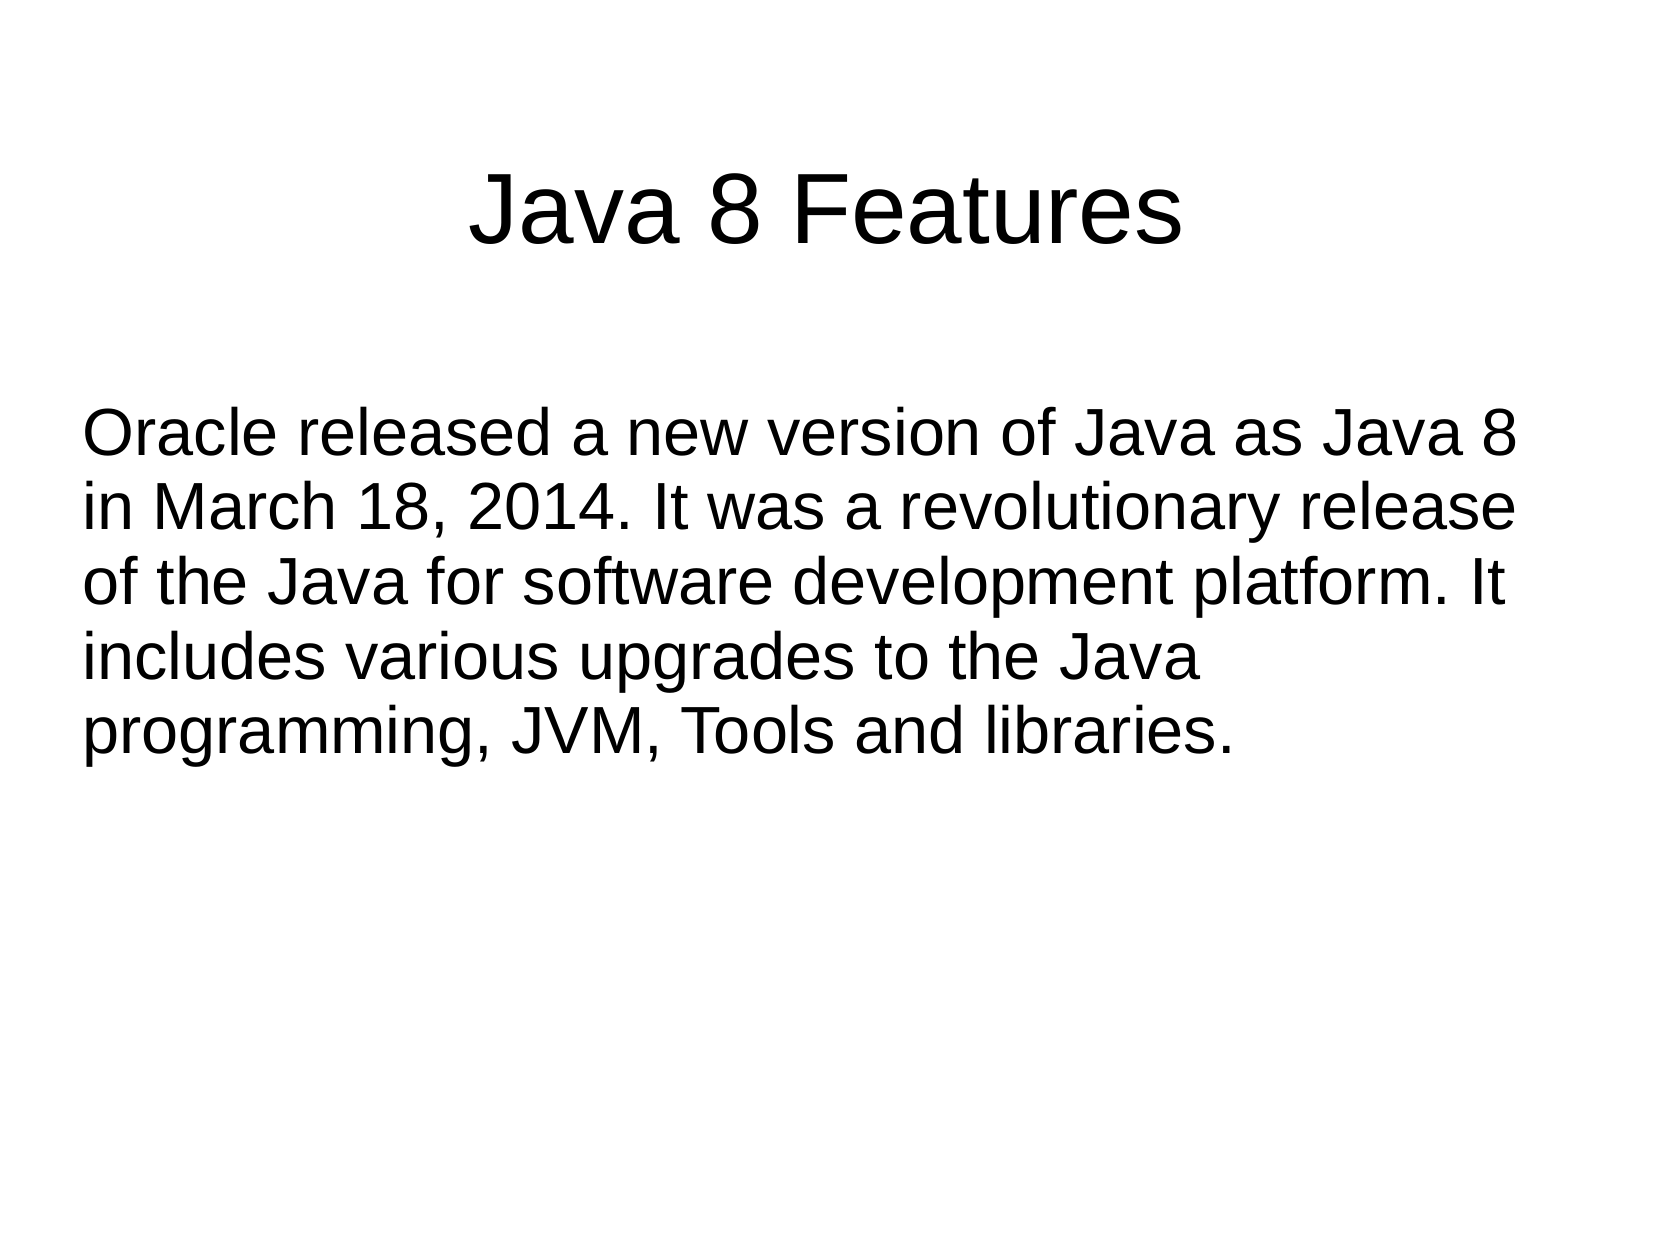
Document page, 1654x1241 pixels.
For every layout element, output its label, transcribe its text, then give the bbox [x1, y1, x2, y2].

title Java 8 Features [82, 0, 1571, 290]
list Oracle released a new version of Java as Java 8 in March 18, 2014. It was a revolutionary release of the Java for software development platform. It includes various upgrades to the Java programming, JVM, Tools and libraries. [82, 290, 1571, 1010]
